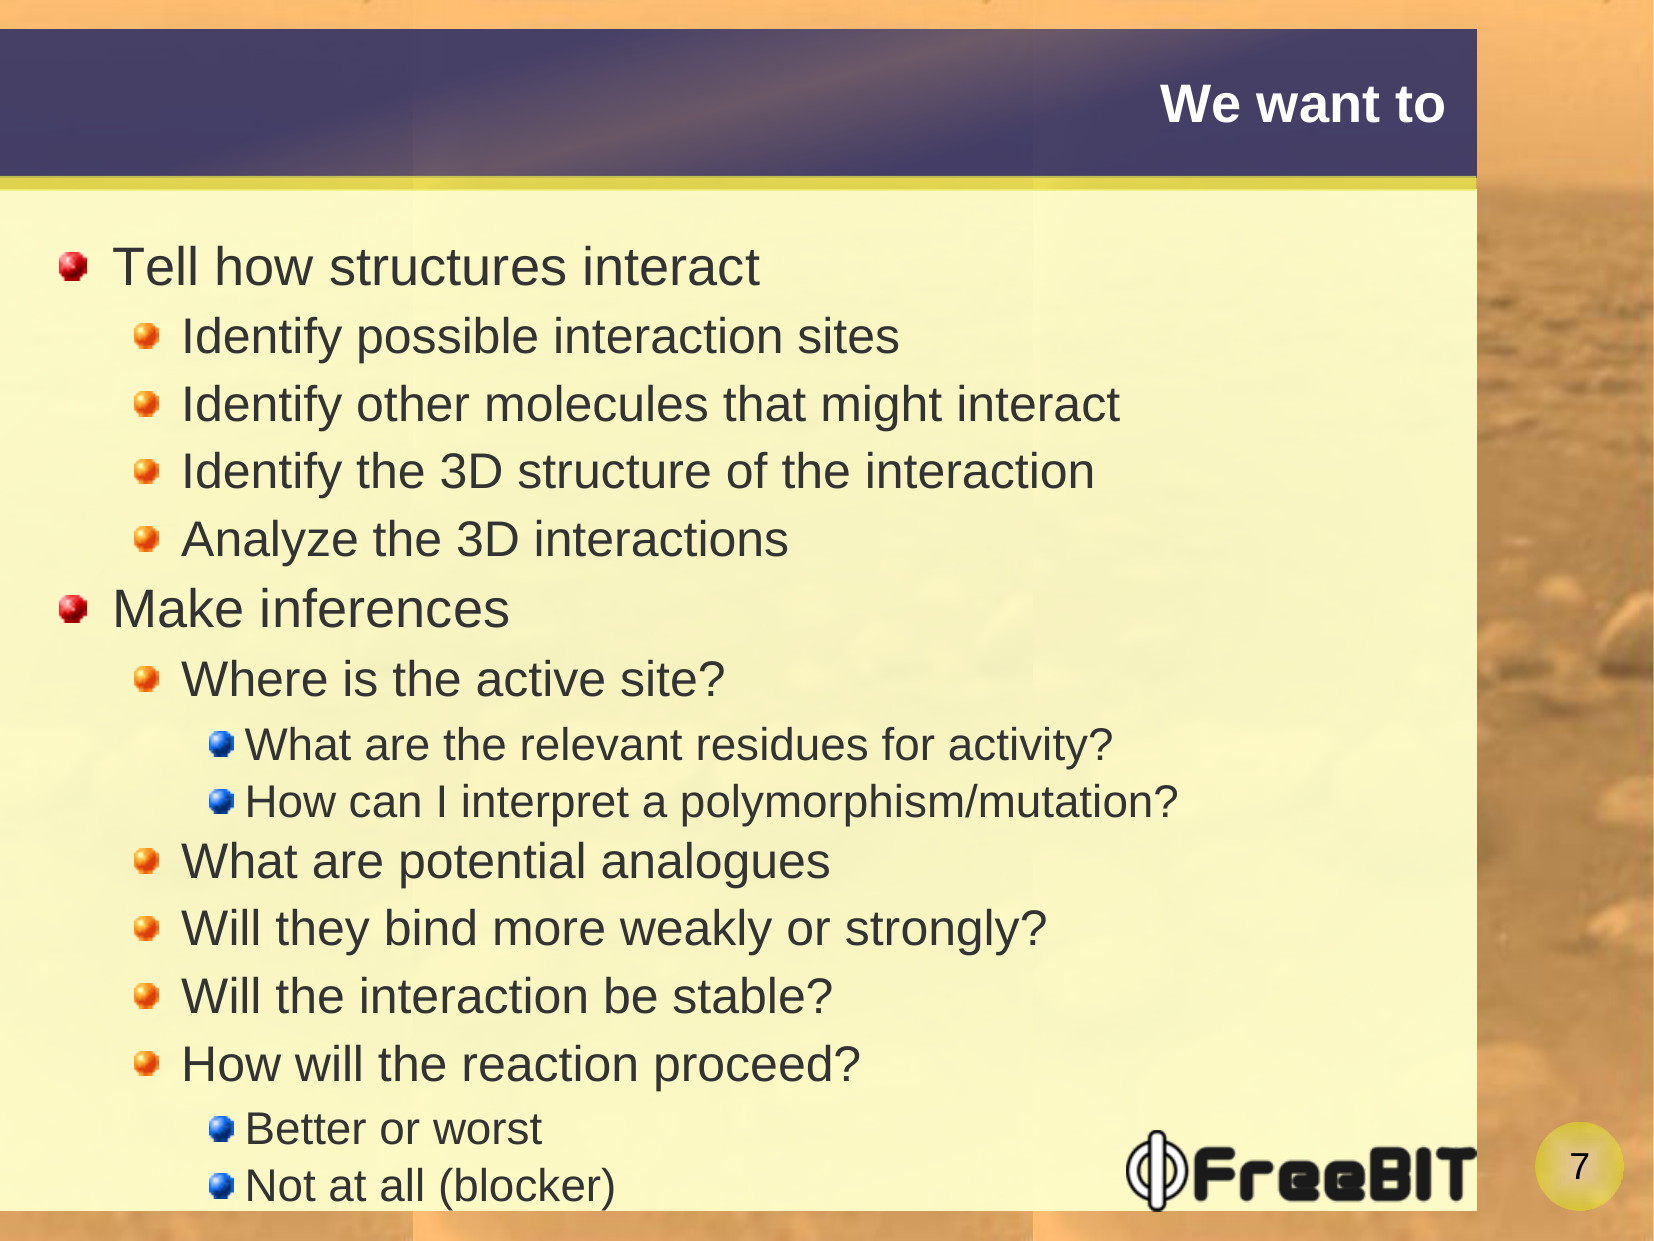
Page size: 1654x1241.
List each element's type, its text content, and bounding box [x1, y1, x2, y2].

title We want to [29, 59, 1447, 148]
picture [0, 0, 1654, 1241]
list Tell how structures interact Identify possible interaction sites Identify other molecules that might interact Identify the 3D structure of the interaction Analyze the 3D interactions Make inferences Where is the active site? What are the relevant residues for activity? How can I interpret a polymorphism/mutation? What are potential analogues Will they bind more weakly or strongly? Will the interaction be stable? How will the reaction proceed? Better or worst Not at all (blocker) [59, 236, 1418, 1212]
